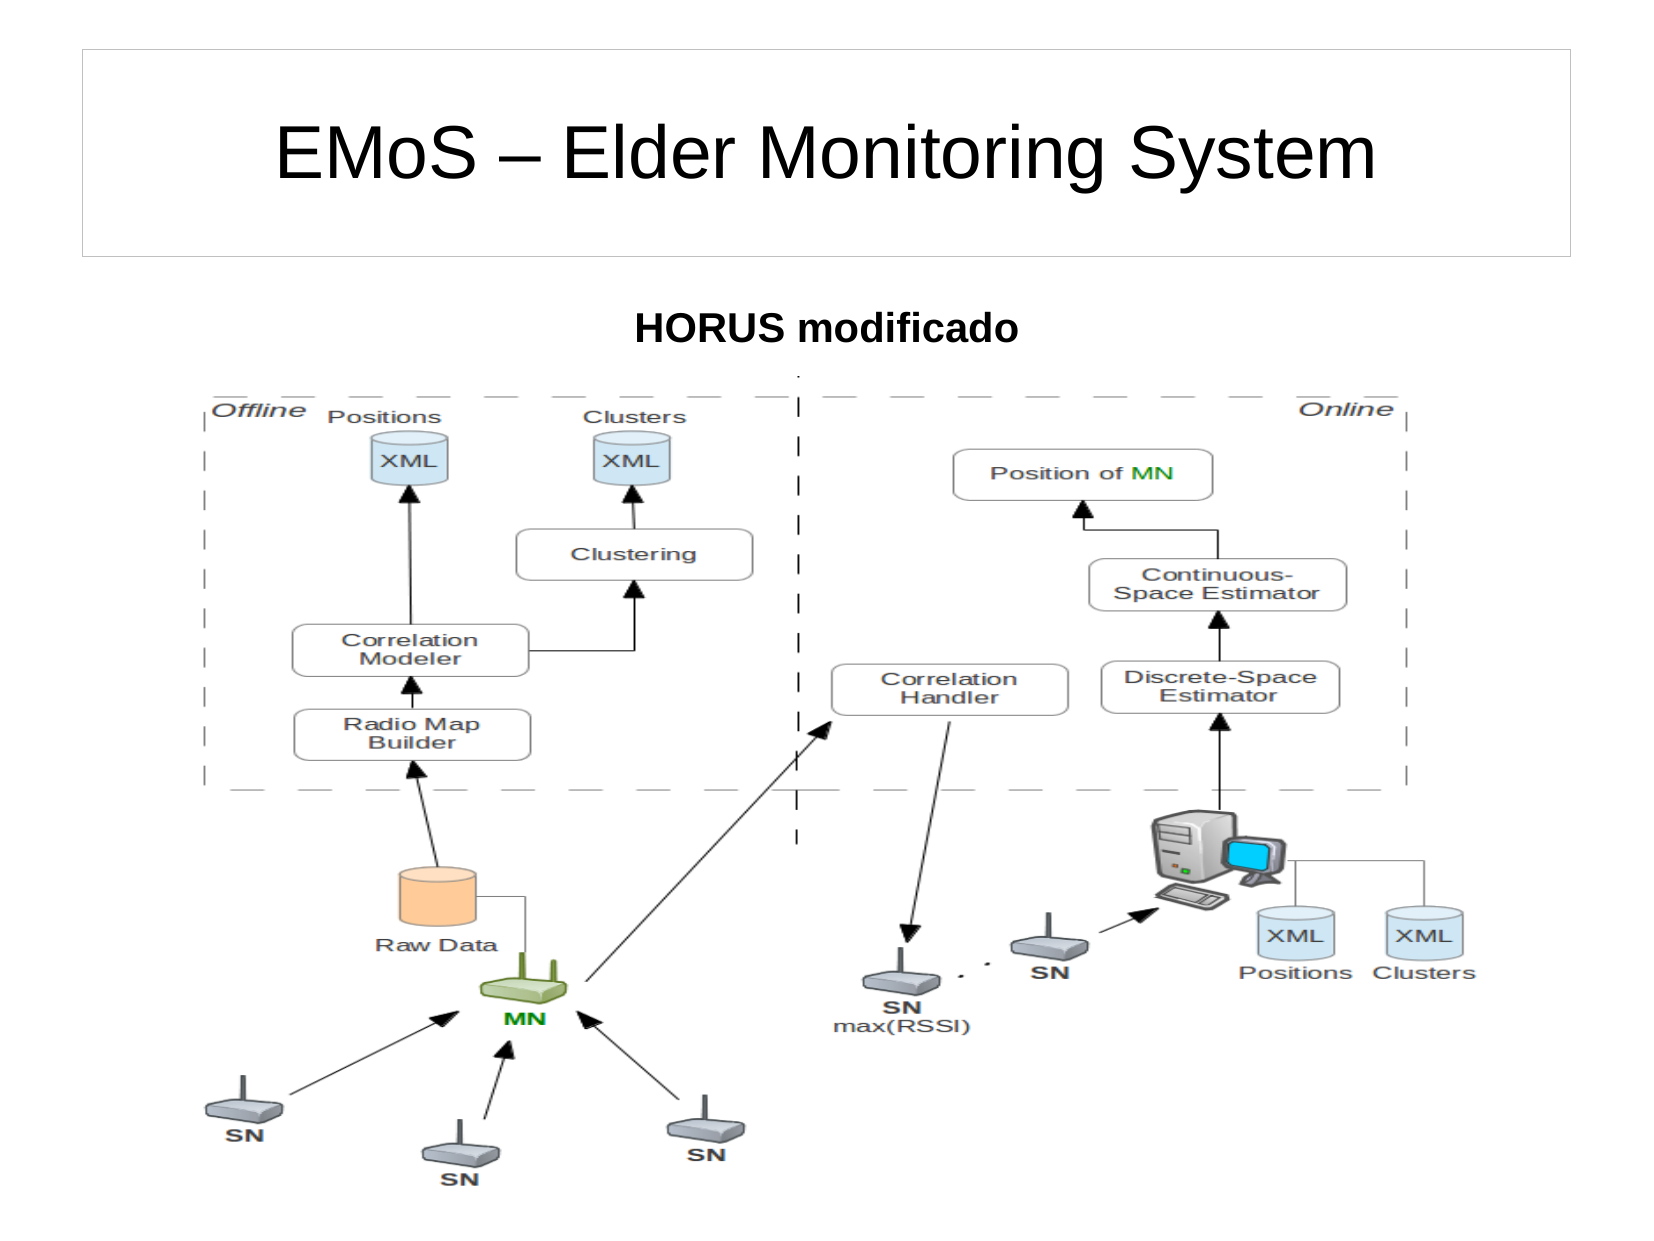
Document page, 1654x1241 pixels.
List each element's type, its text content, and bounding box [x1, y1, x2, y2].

text_box HORUS modificado [241, 297, 1412, 359]
picture [174, 376, 1480, 1201]
title EMoS – Elder Monitoring System [82, 49, 1571, 257]
